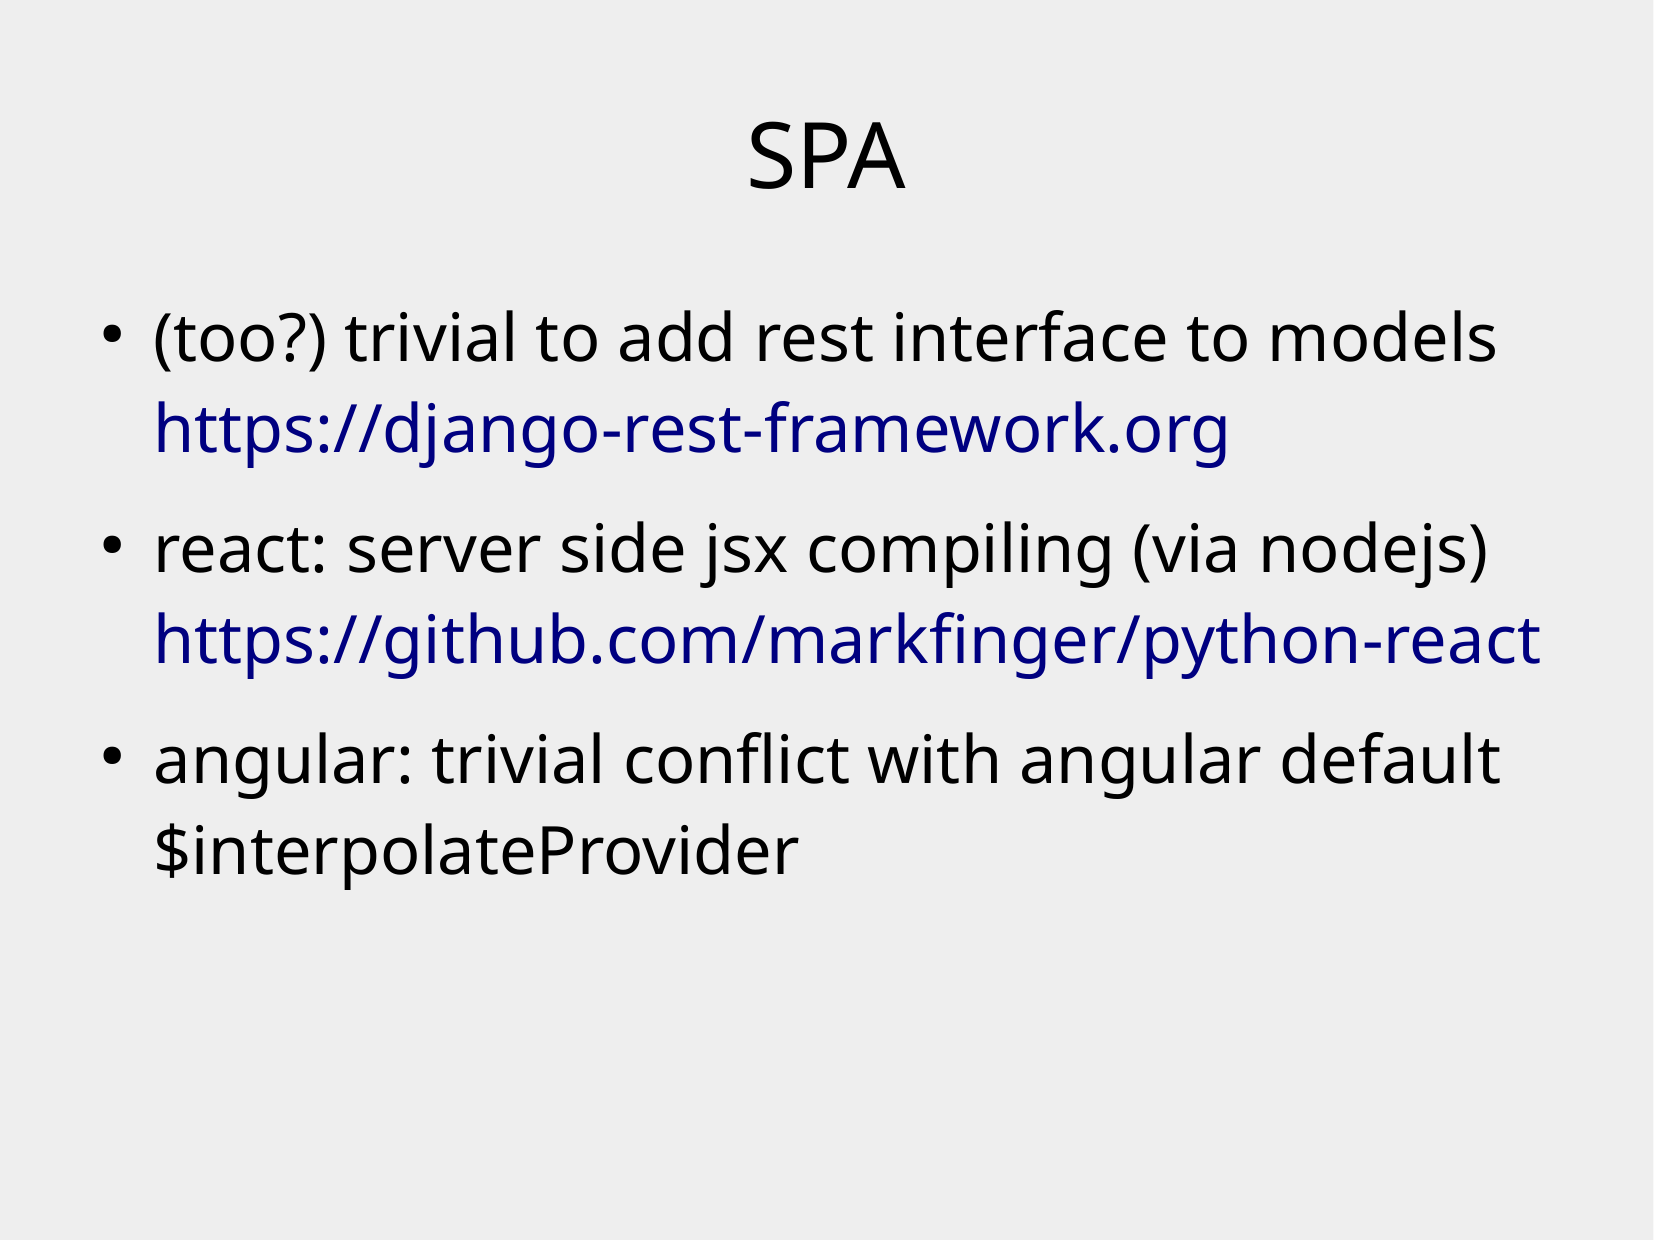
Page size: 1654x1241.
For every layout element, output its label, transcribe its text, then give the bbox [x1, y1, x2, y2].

list (too?) trivial to add rest interface to models https://django-rest-framework.org react: server side jsx compiling (via nodejs) https://github.com/markfinger/python-react angular: trivial conflict with angular default $interpolateProvider [82, 290, 1571, 1010]
title SPA [82, 49, 1571, 257]
